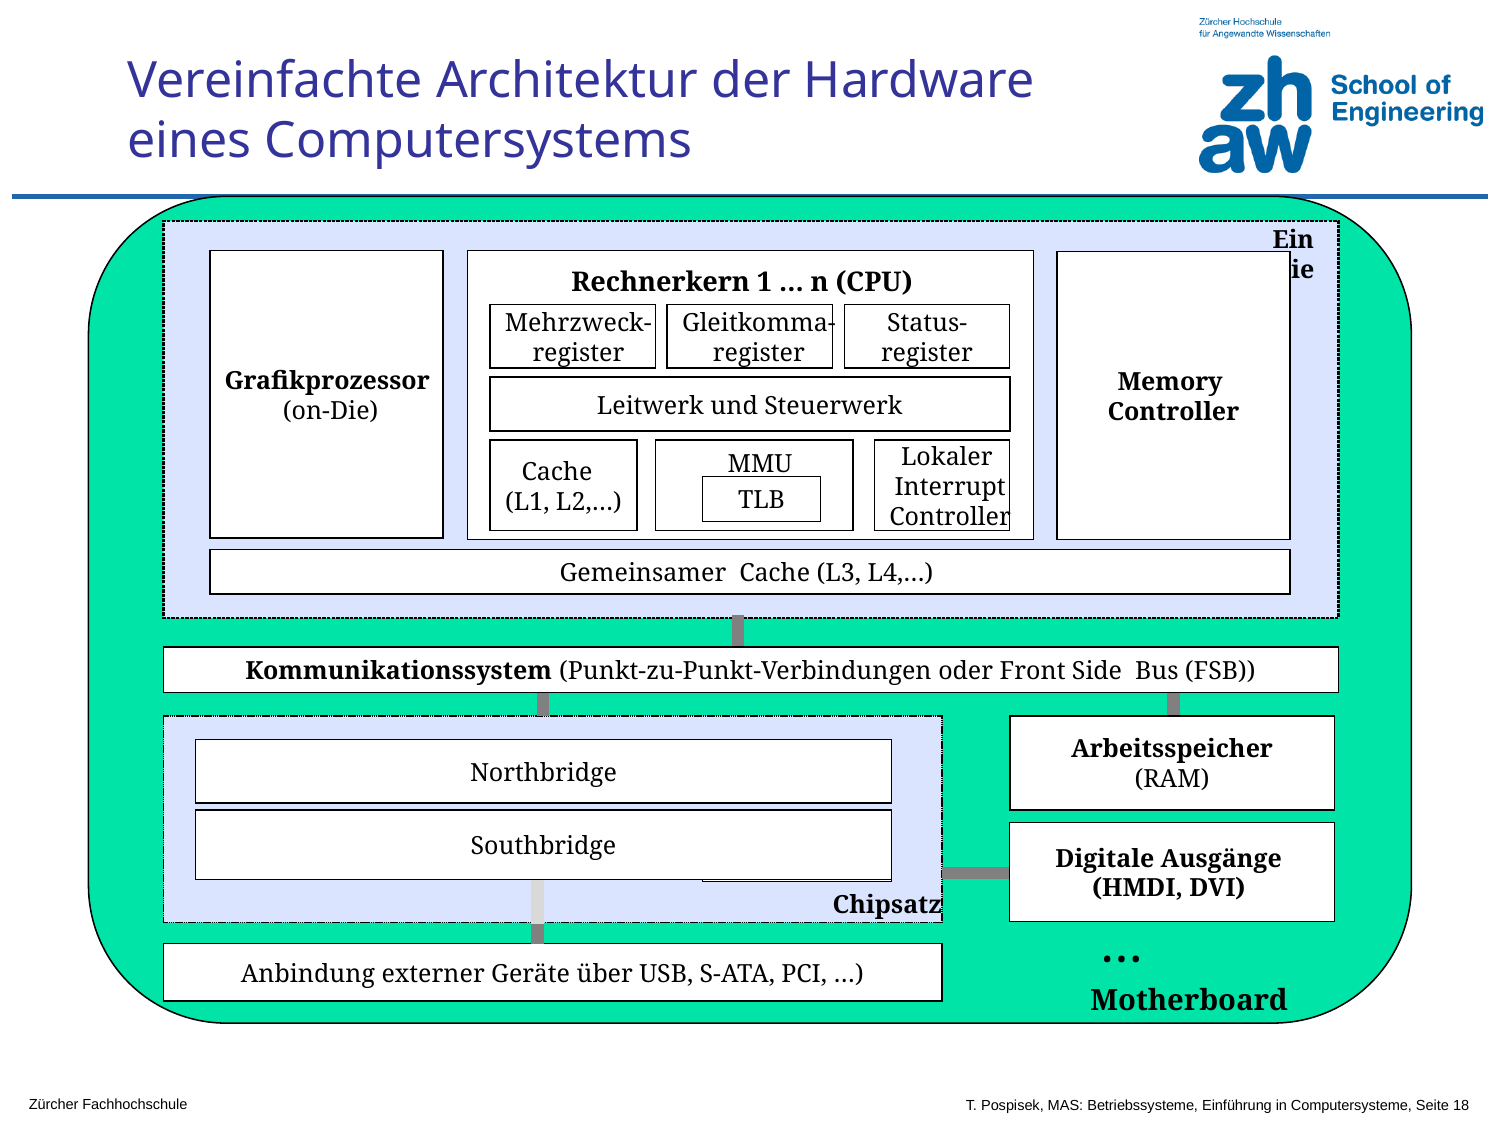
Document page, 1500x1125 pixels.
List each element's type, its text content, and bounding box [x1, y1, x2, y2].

text_box Northbridge [195, 739, 892, 803]
text_box Digitale Ausgänge (HMDI, DVI) [1009, 822, 1335, 922]
text_box Gleitkomma- register [667, 304, 833, 368]
text_box TLB [702, 476, 821, 522]
text_box Status- register [844, 304, 1010, 368]
text_box [544, 880, 817, 922]
text_box [164, 716, 942, 922]
text_box Mehrzweck- register [490, 304, 656, 368]
text_box Kommunikationssystem (Punkt-zu-Punkt-Verbindungen oder Front Side Bus (FSB)) [163, 646, 1339, 693]
text_box Gemeinsamer Cache (L3, L4,…) [209, 549, 1290, 594]
text_box Chipsatz [817, 881, 957, 927]
text_box Lokaler Interrupt Controller [874, 440, 1010, 531]
text_box Anbindung externer Geräte über USB, S-ATA, PCI, …) [163, 943, 943, 1002]
text_box [163, 221, 1339, 618]
title Vereinfachte Architektur der Hardware eines Computersystems [112, 50, 1391, 175]
text_box Cache (L1, L2,…) [490, 440, 638, 531]
text_box Grafikprozessor (on-Die) [209, 250, 443, 539]
text_box Arbeitsspeicher (RAM) [1009, 715, 1335, 810]
text_box Southbridge [195, 809, 892, 880]
text_box Rechnerkern 1 … n (CPU) [556, 256, 928, 305]
text_box Ein Die [1234, 216, 1353, 292]
text_box Leitwerk und Steuerwerk [490, 376, 1010, 432]
picture [1199, 18, 1483, 173]
text_box Motherboard [1075, 973, 1303, 1024]
text_box … [1045, 922, 1199, 980]
text_box MMU [712, 440, 808, 476]
text_box Memory Controller [1057, 251, 1290, 540]
